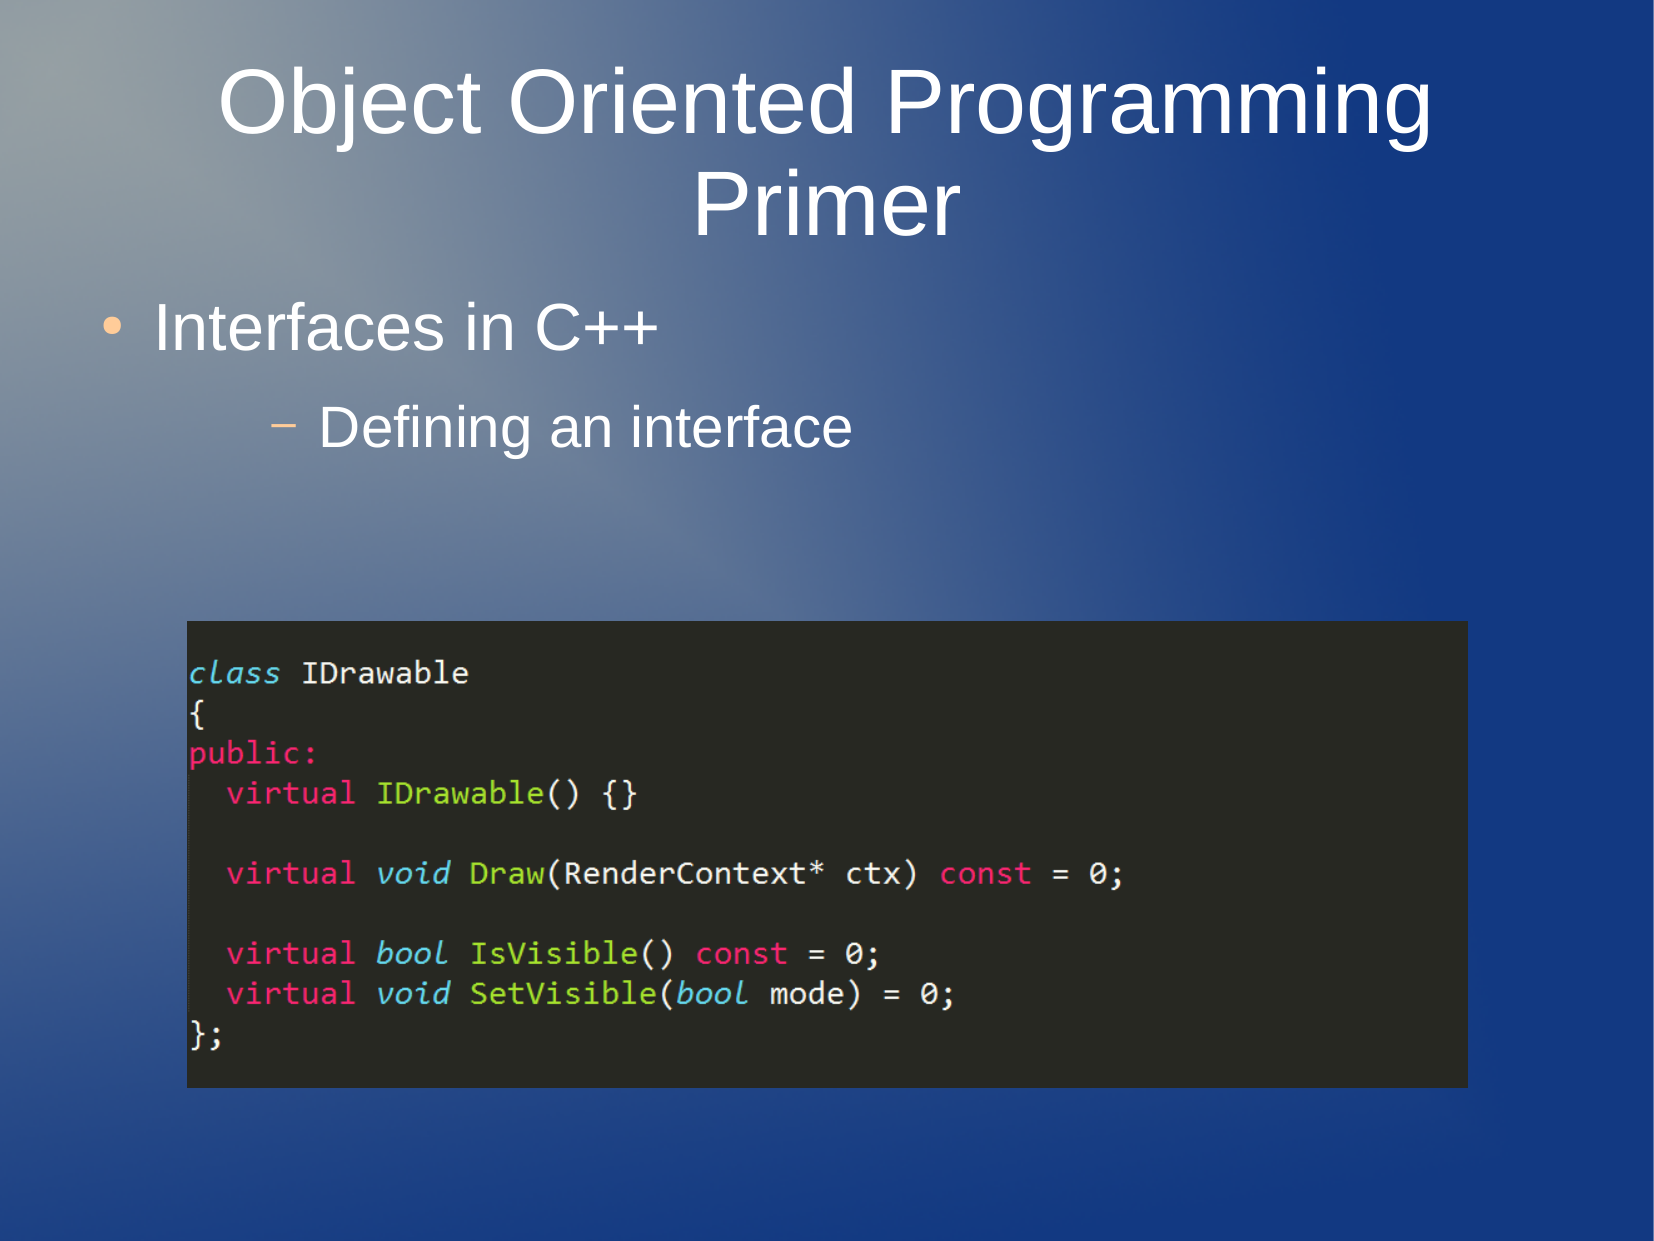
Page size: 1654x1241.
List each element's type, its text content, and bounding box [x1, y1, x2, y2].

list Interfaces in C++ Defining an interface [82, 290, 1571, 1109]
title Object Oriented Programming Primer [82, 49, 1571, 257]
picture [0, 0, 1654, 1241]
